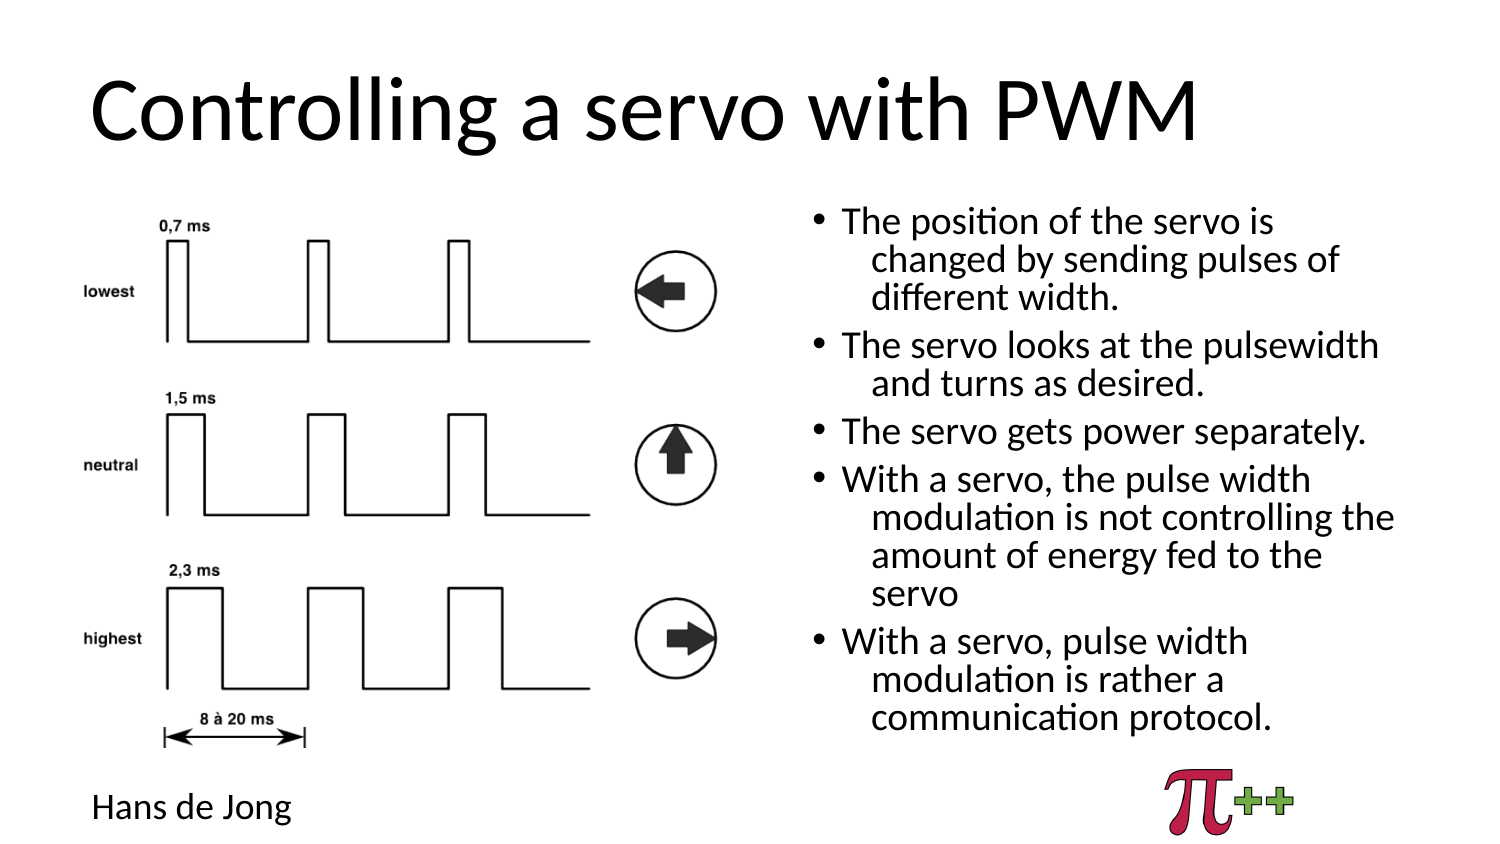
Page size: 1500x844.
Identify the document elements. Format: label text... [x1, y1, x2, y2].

picture [64, 197, 731, 748]
list The position of the servo is changed by sending pulses of different width. The servo looks at the pulsewidth and turns as desired. The servo gets power separately. With a servo, the pulse width modulation is not controlling the amount of energy fed to the servo With a servo, pulse width modulation is rather a communication protocol. [797, 196, 1426, 754]
title Controlling a servo with PWM [75, 33, 1426, 175]
